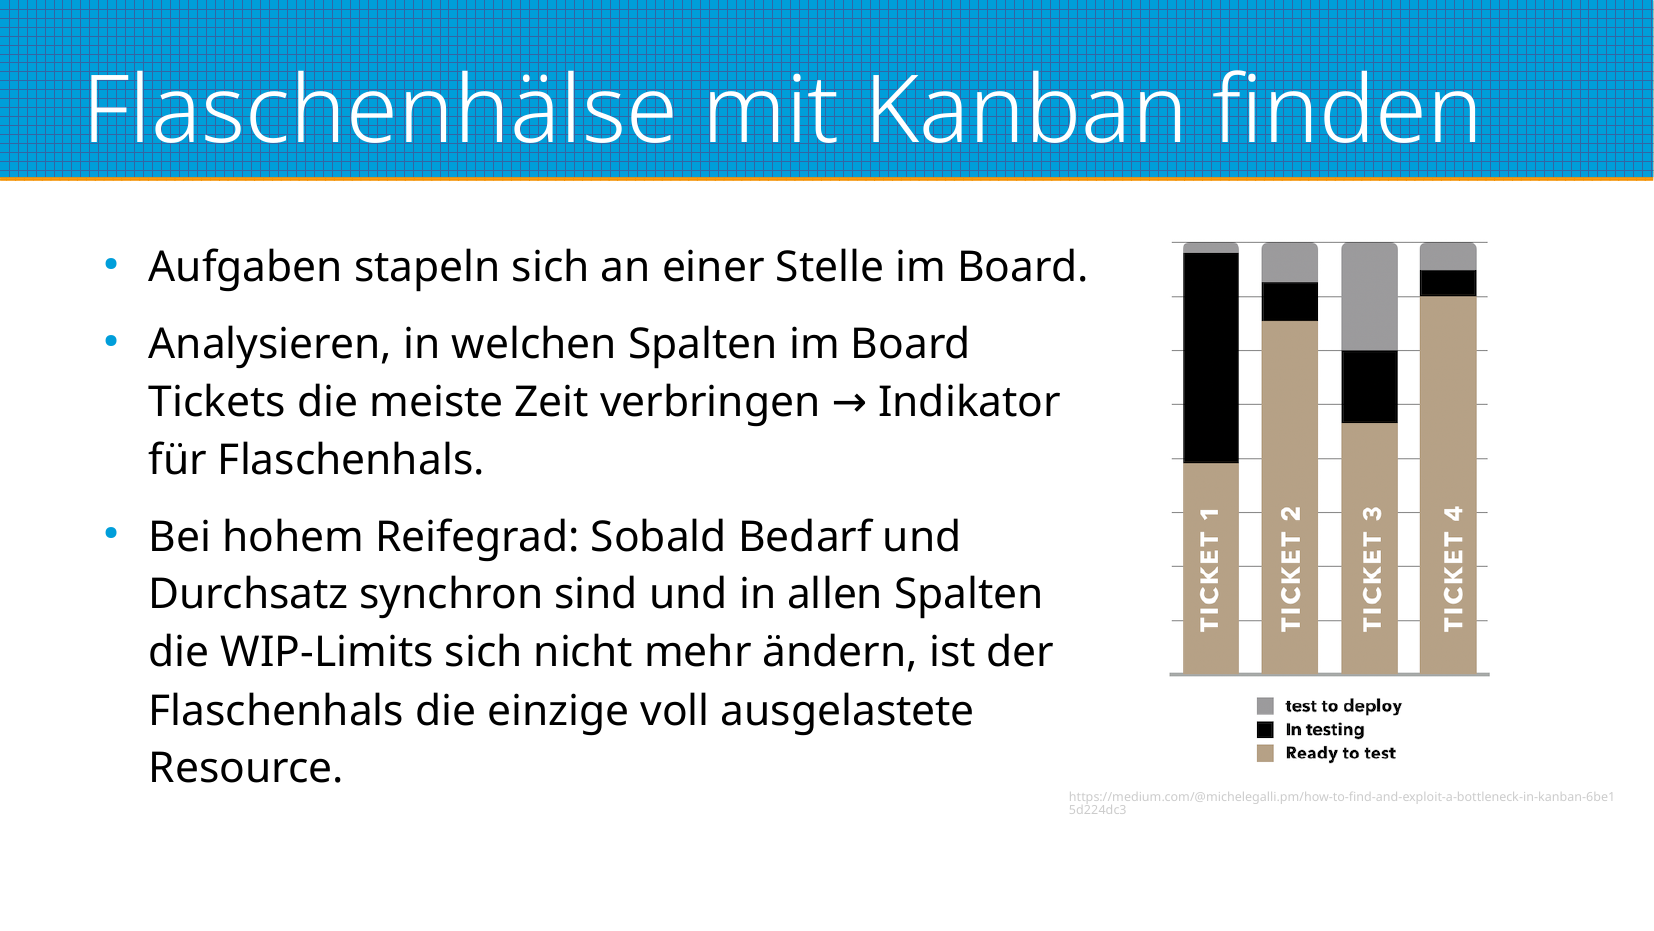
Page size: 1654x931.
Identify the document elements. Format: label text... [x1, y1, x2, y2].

list Aufgaben stapeln sich an einer Stelle im Board. Analysieren, in welchen Spalten im Board Tickets die meiste Zeit verbringen → Indikator für Flaschenhals. Bei hohem Reifegrad: Sobald Bedarf und Durchsatz synchron sind und in allen Spalten die WIP-Limits sich nicht mehr ändern, ist der Flaschenhals die einzige voll ausgelastete Resource. [88, 236, 1093, 811]
picture [1151, 229, 1506, 768]
title Flaschenhälse mit Kanban finden [82, 14, 1571, 171]
text_box https://medium.com/@michelegalli.pm/how-to-find-and-exploit-a-bottleneck-in-kanban-6be15d224dc3 [1062, 783, 1625, 827]
